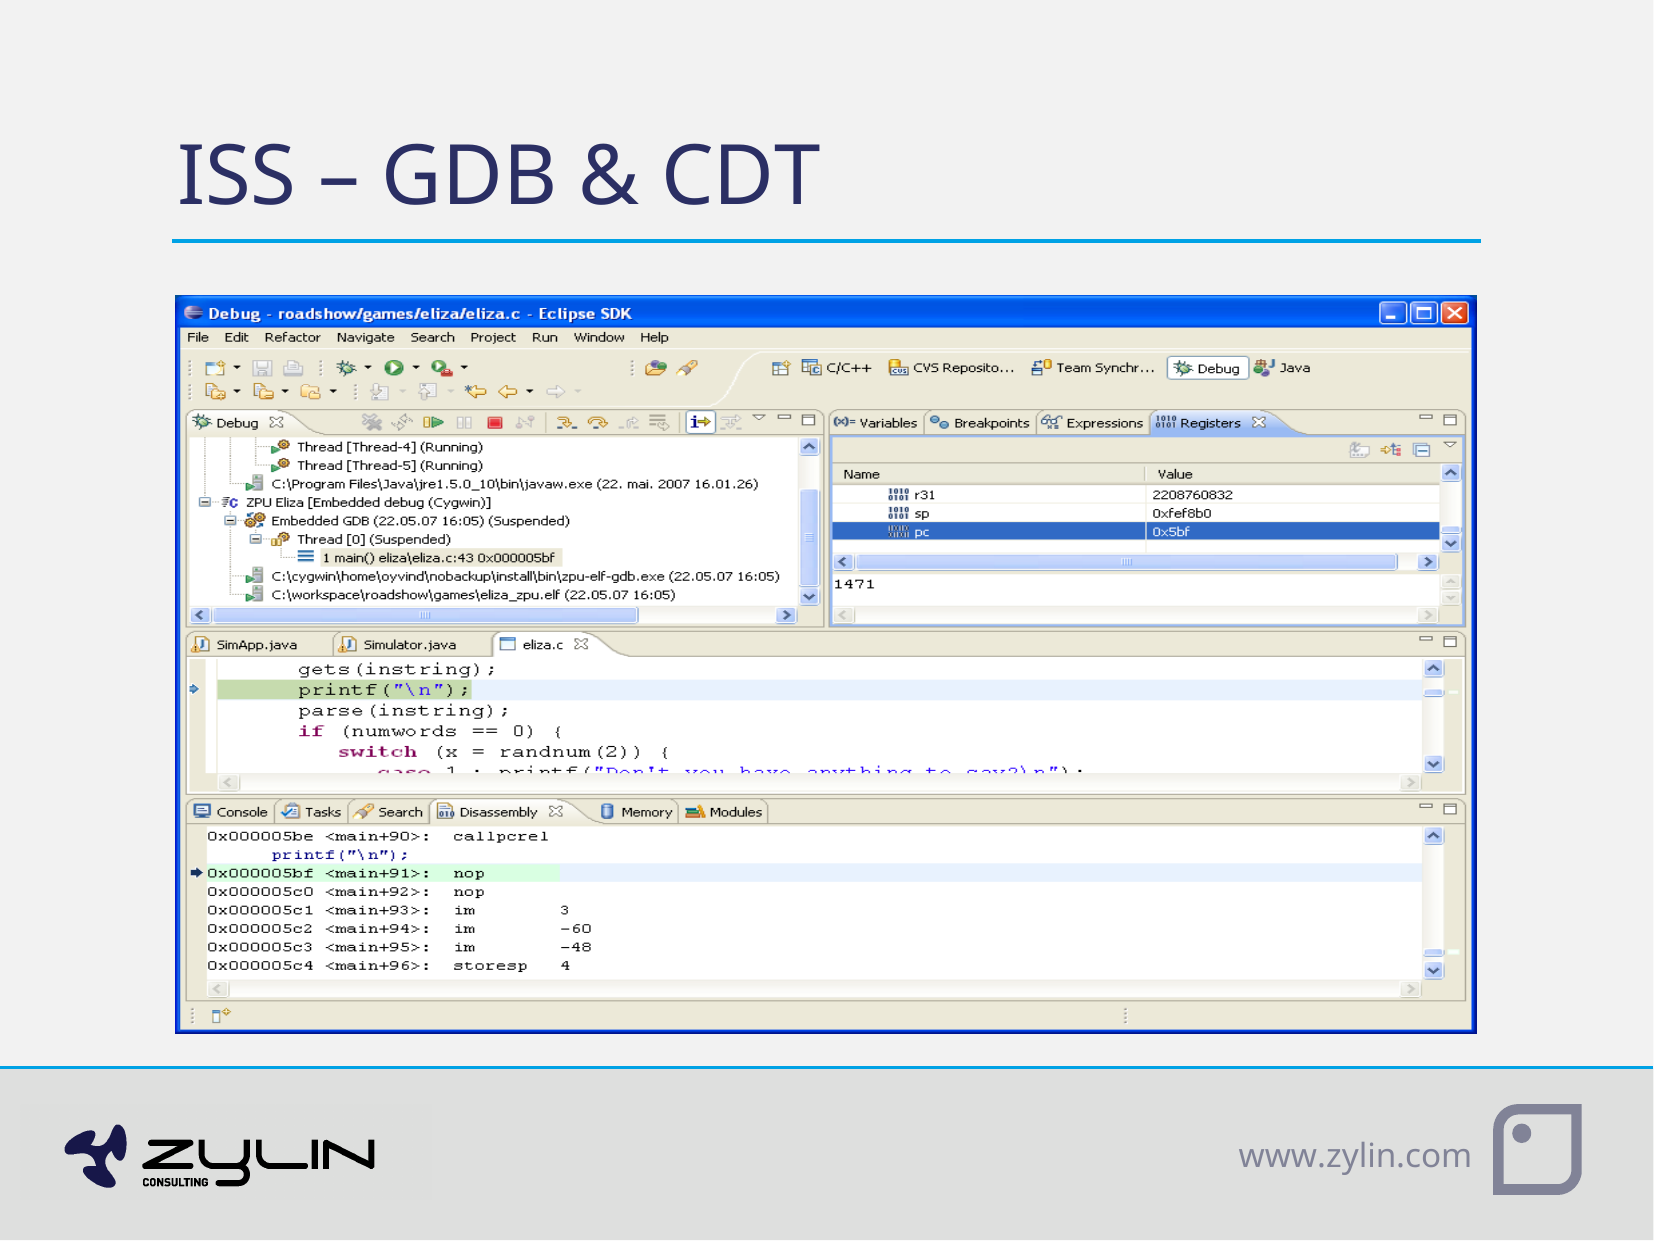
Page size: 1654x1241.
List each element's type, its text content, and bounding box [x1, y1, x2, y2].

title ISS – GDB & CDT [177, 122, 1493, 223]
picture [175, 295, 1477, 1034]
picture [20, 1104, 432, 1200]
